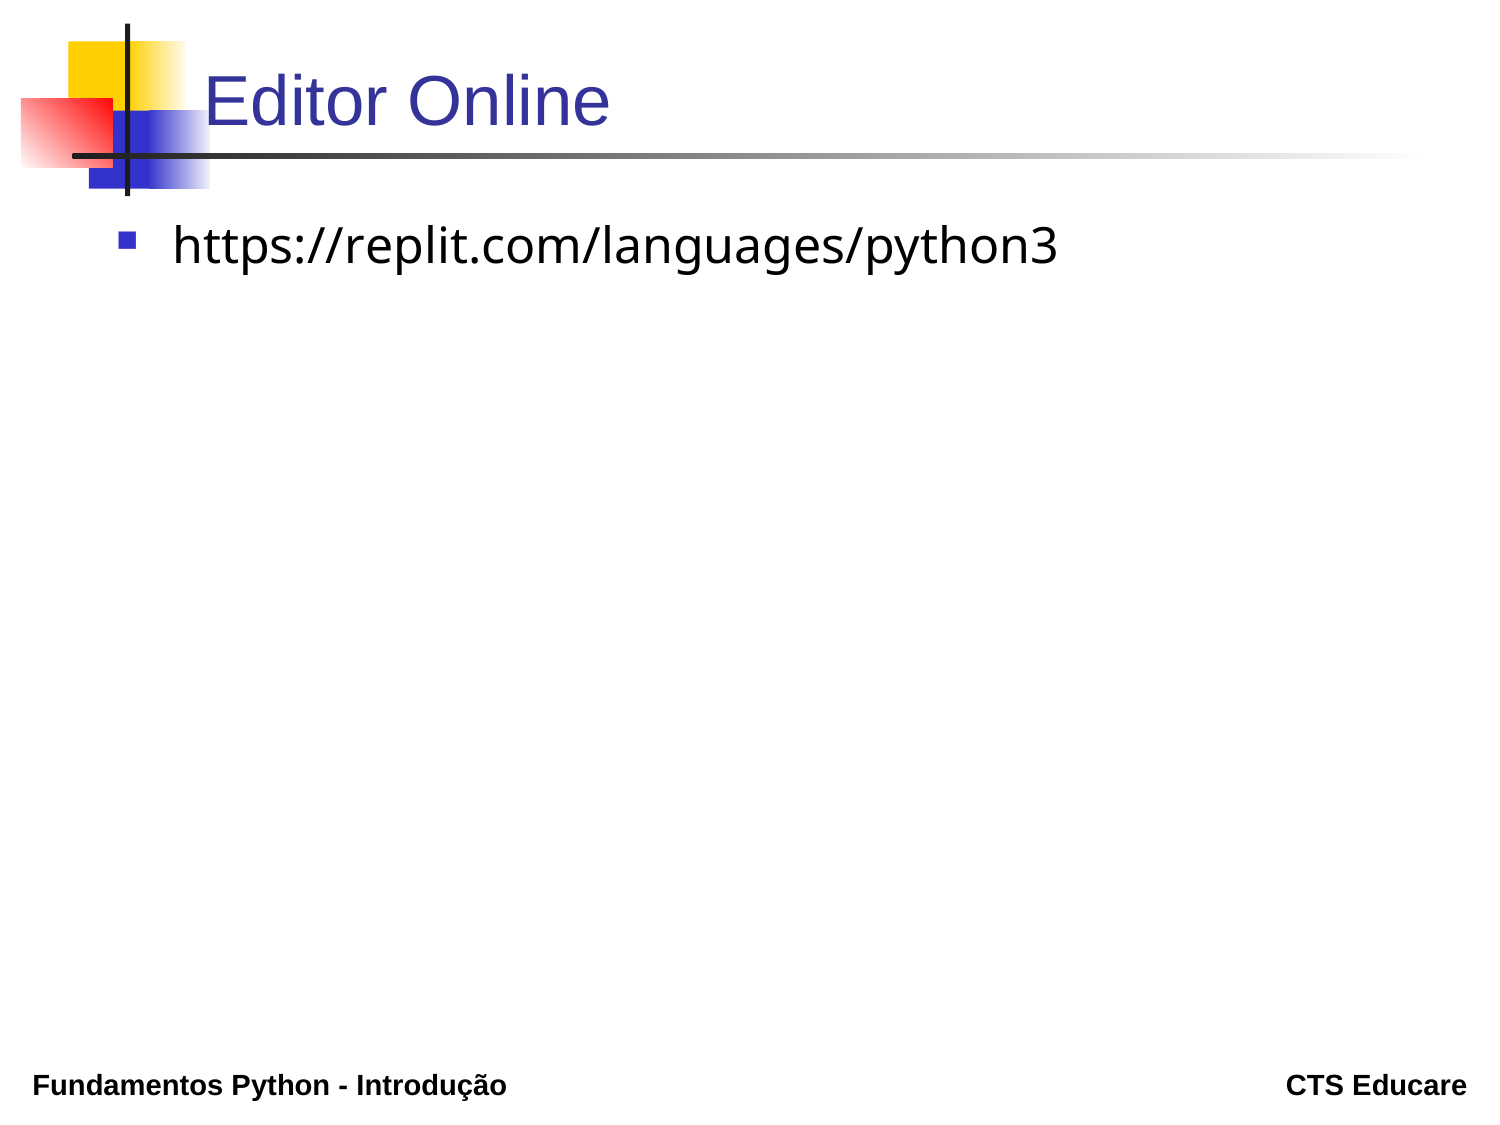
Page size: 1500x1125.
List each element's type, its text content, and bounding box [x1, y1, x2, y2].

title Editor Online [188, 46, 1468, 149]
list https://replit.com/languages/python3 [100, 206, 1447, 1024]
